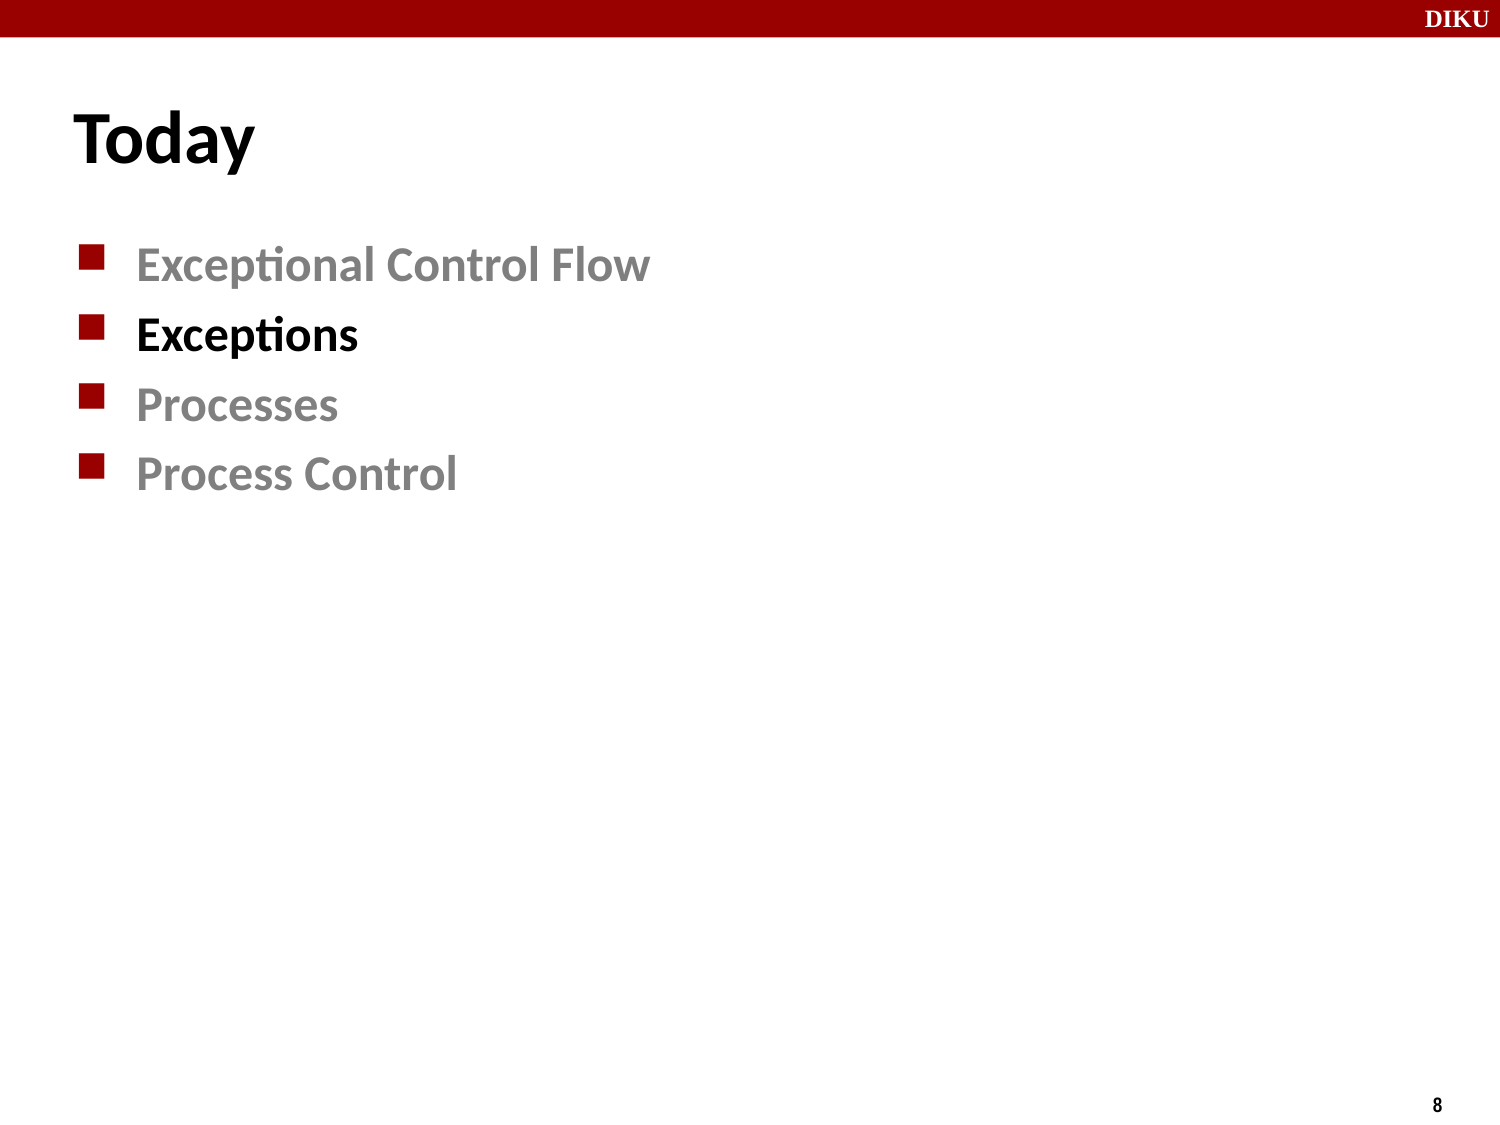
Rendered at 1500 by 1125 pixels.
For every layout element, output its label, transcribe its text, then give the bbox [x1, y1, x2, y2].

title Today [58, 71, 1304, 197]
list Exceptional Control Flow Exceptions Processes Process Control [65, 223, 1361, 1040]
